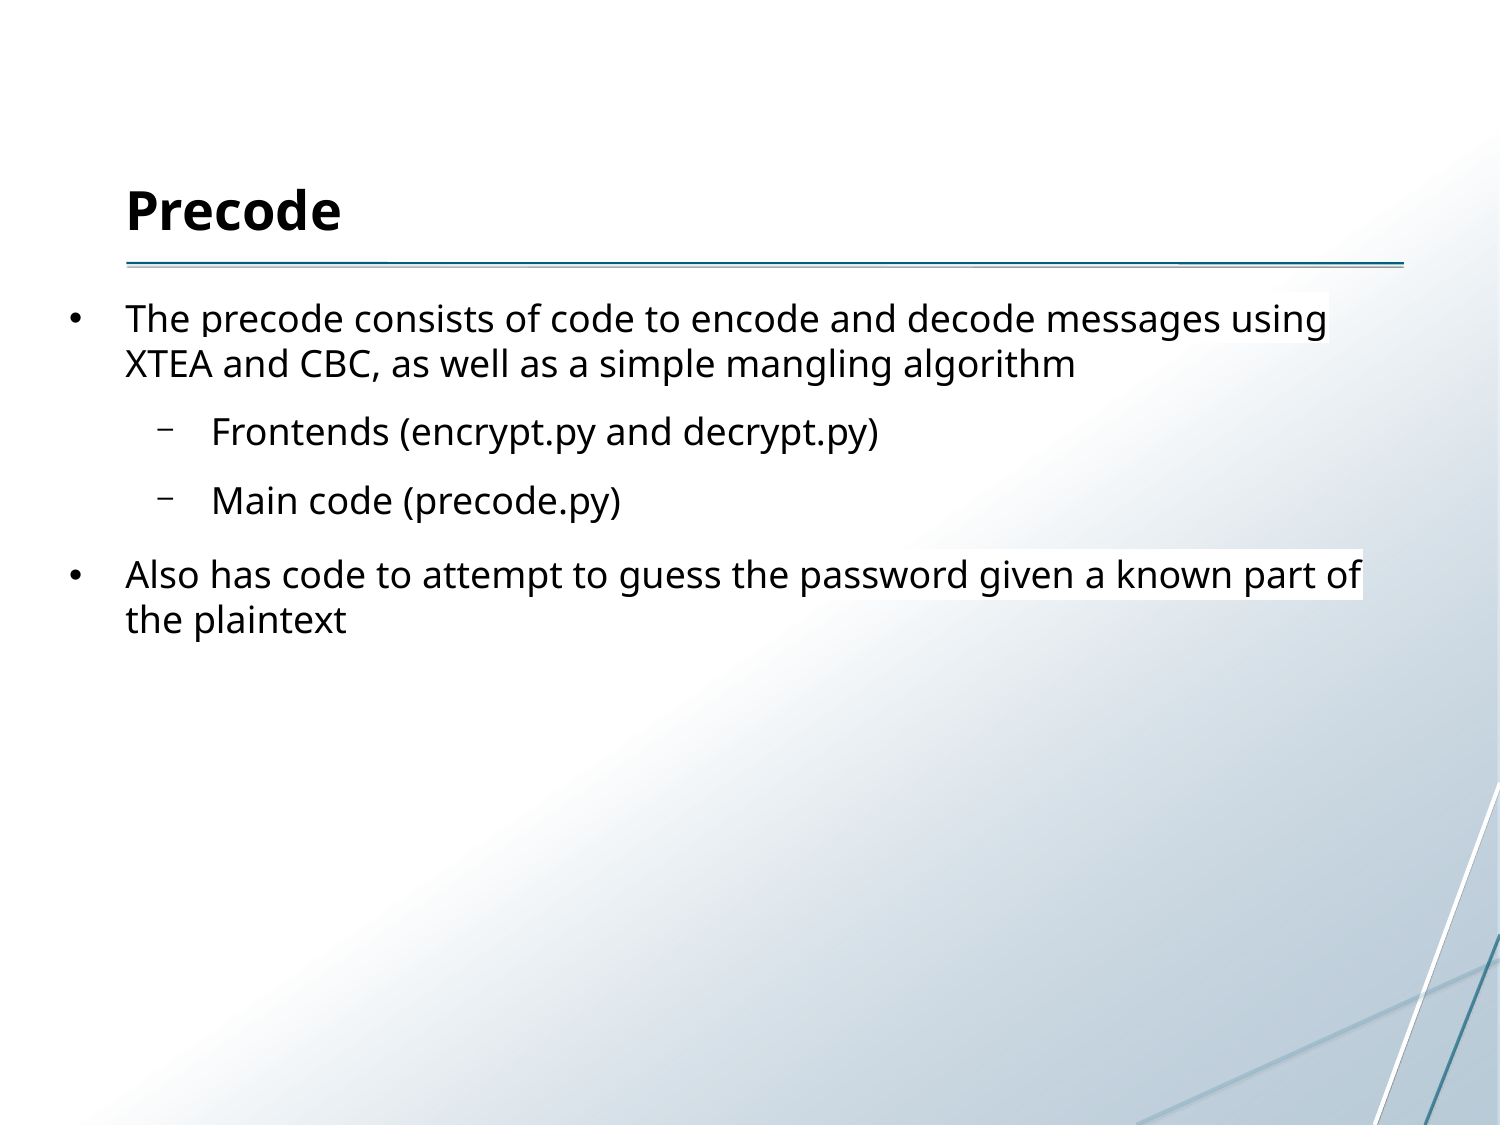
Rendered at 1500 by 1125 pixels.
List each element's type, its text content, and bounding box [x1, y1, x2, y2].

title Precode [109, 49, 1403, 249]
list The precode consists of code to encode and decode messages using XTEA and CBC, as well as a simple mangling algorithm Frontends (encrypt.py and decrypt.py) Main code (precode.py) Also has code to attempt to guess the password given a known part of the plaintext [54, 287, 1404, 1005]
